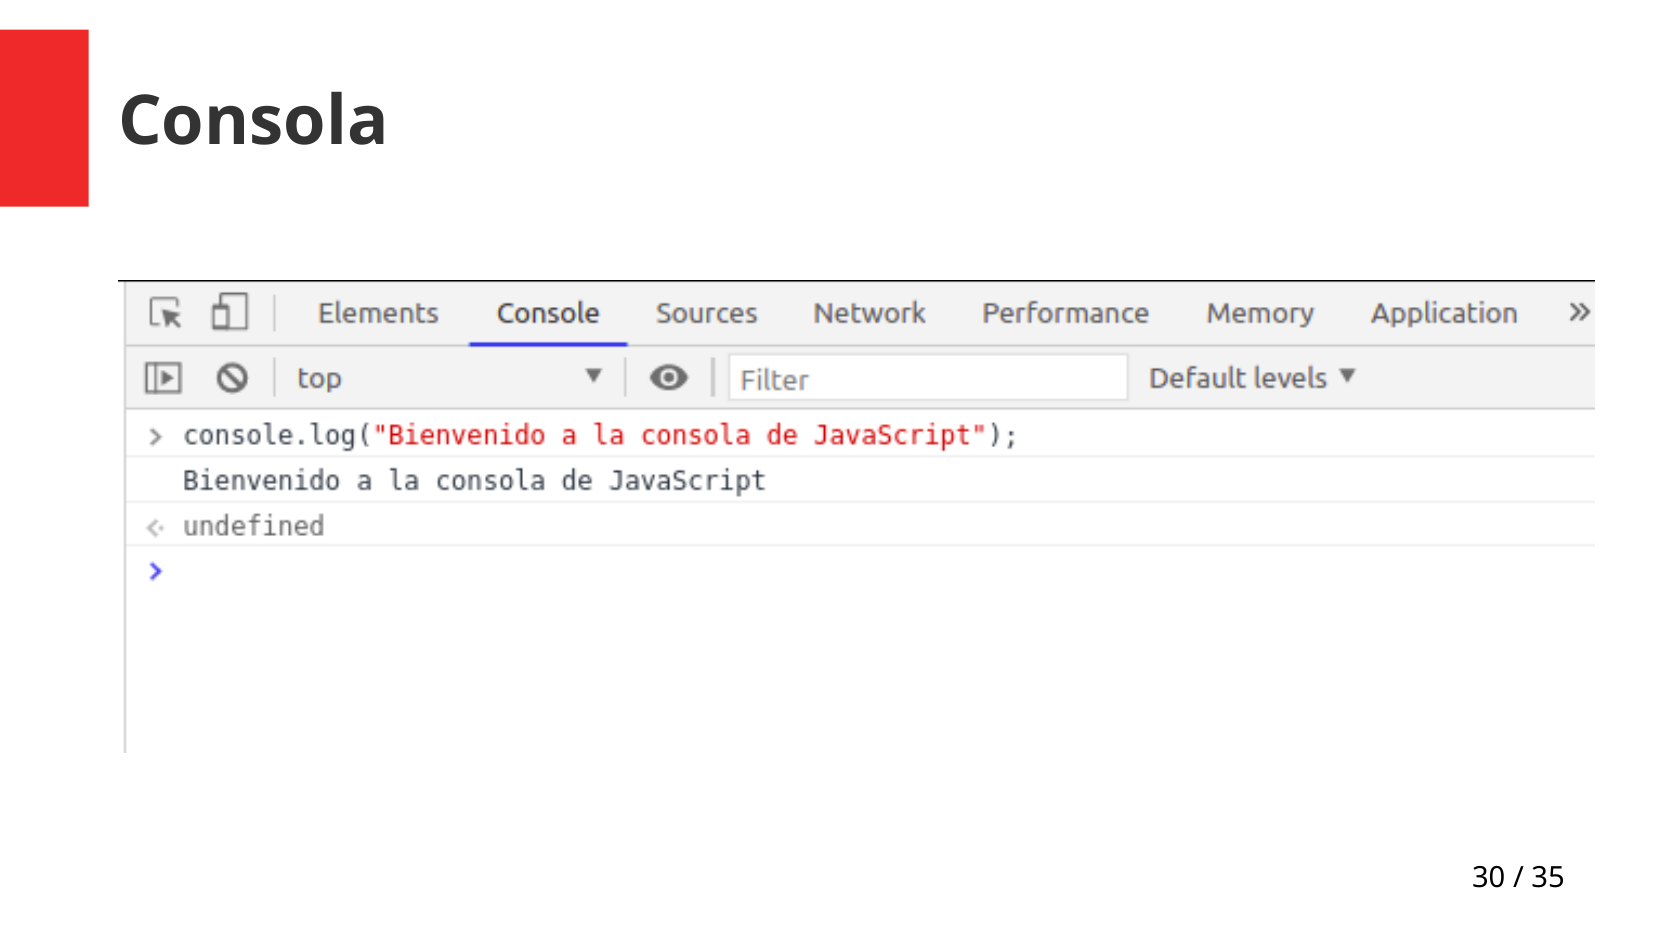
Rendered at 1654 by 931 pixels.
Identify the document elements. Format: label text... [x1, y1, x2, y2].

title Consola [118, 29, 1595, 207]
picture [118, 280, 1595, 753]
